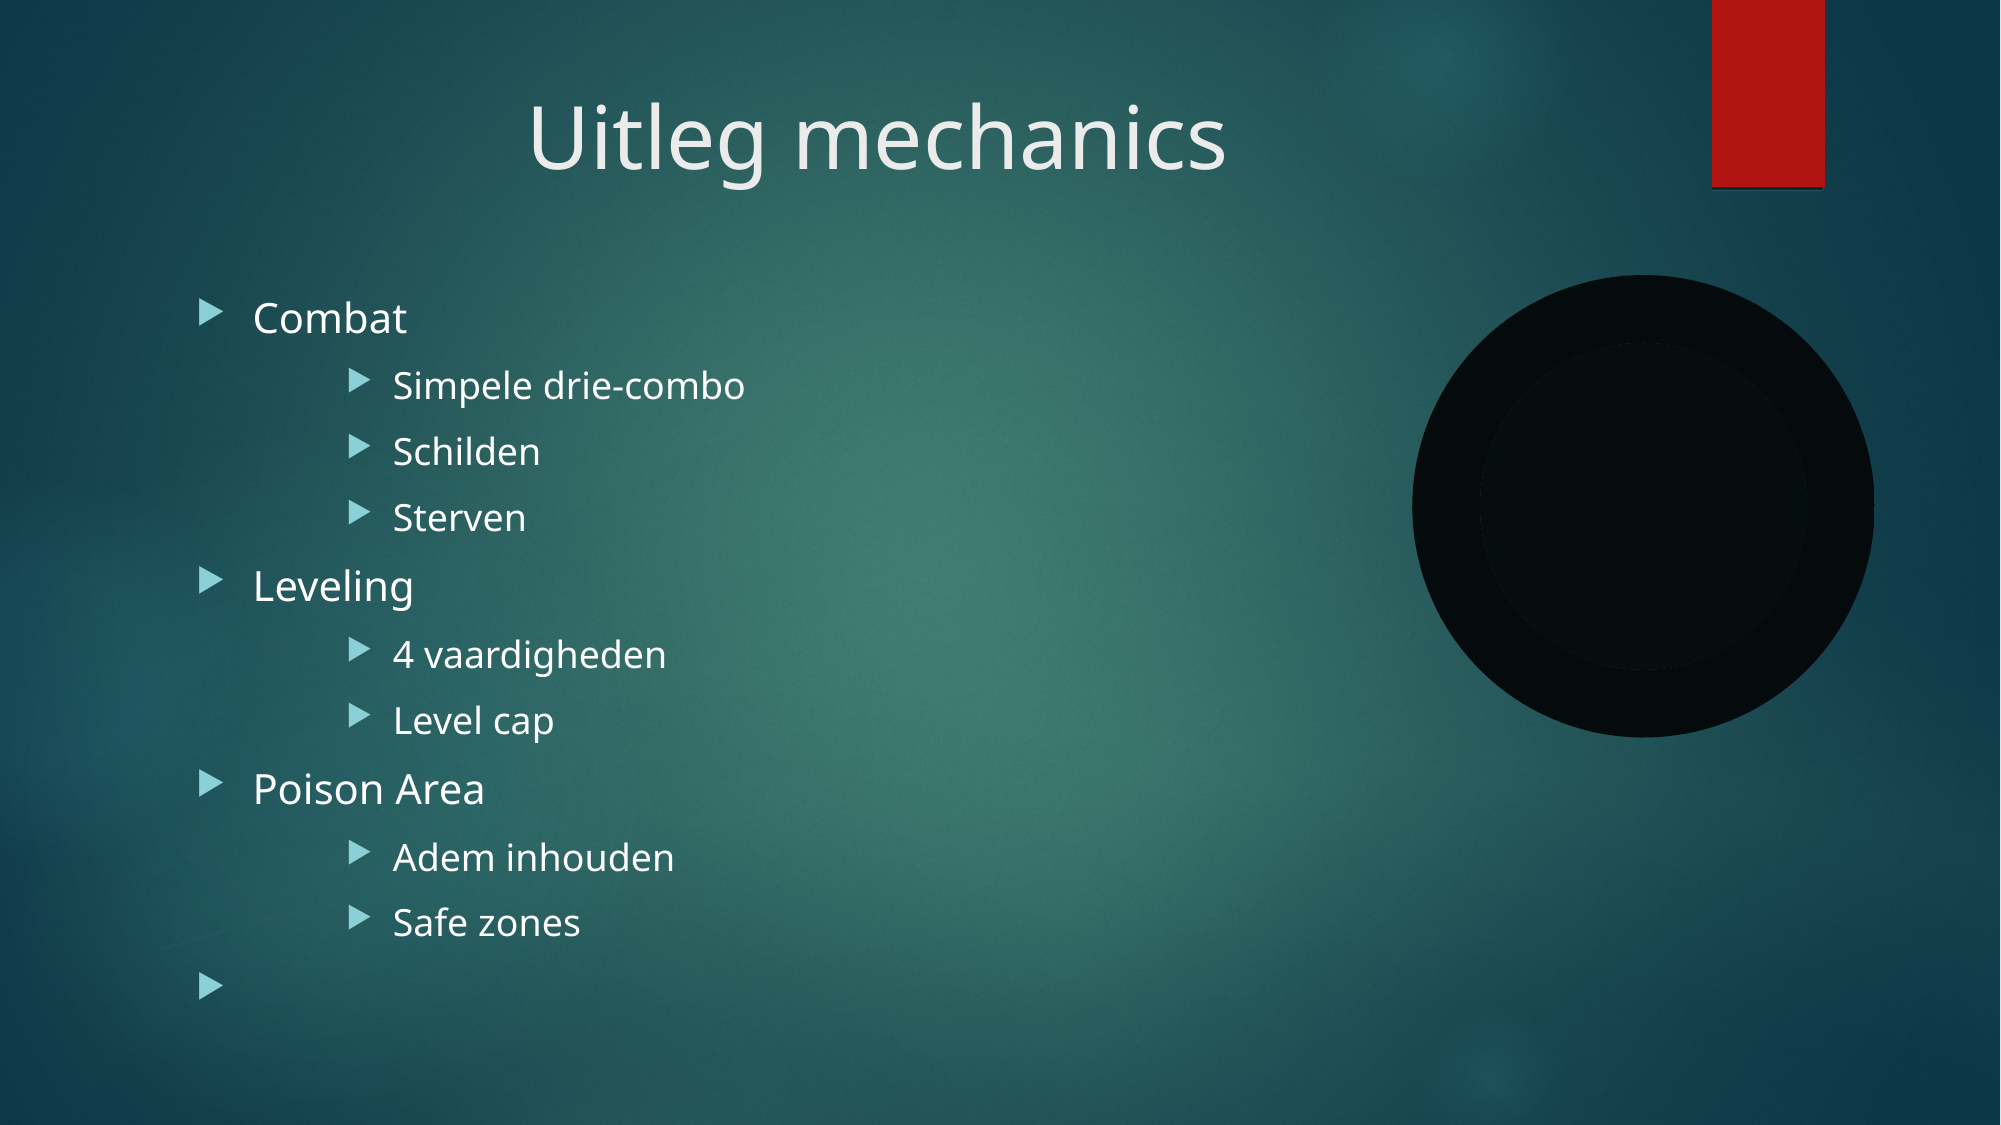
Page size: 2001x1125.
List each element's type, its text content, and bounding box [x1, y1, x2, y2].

list Combat Simpele drie-combo Schilden Sterven Leveling 4 vaardigheden Level cap Poison Area Adem inhouden Safe zones [181, 283, 1649, 973]
title Uitleg mechanics [106, 74, 1649, 305]
